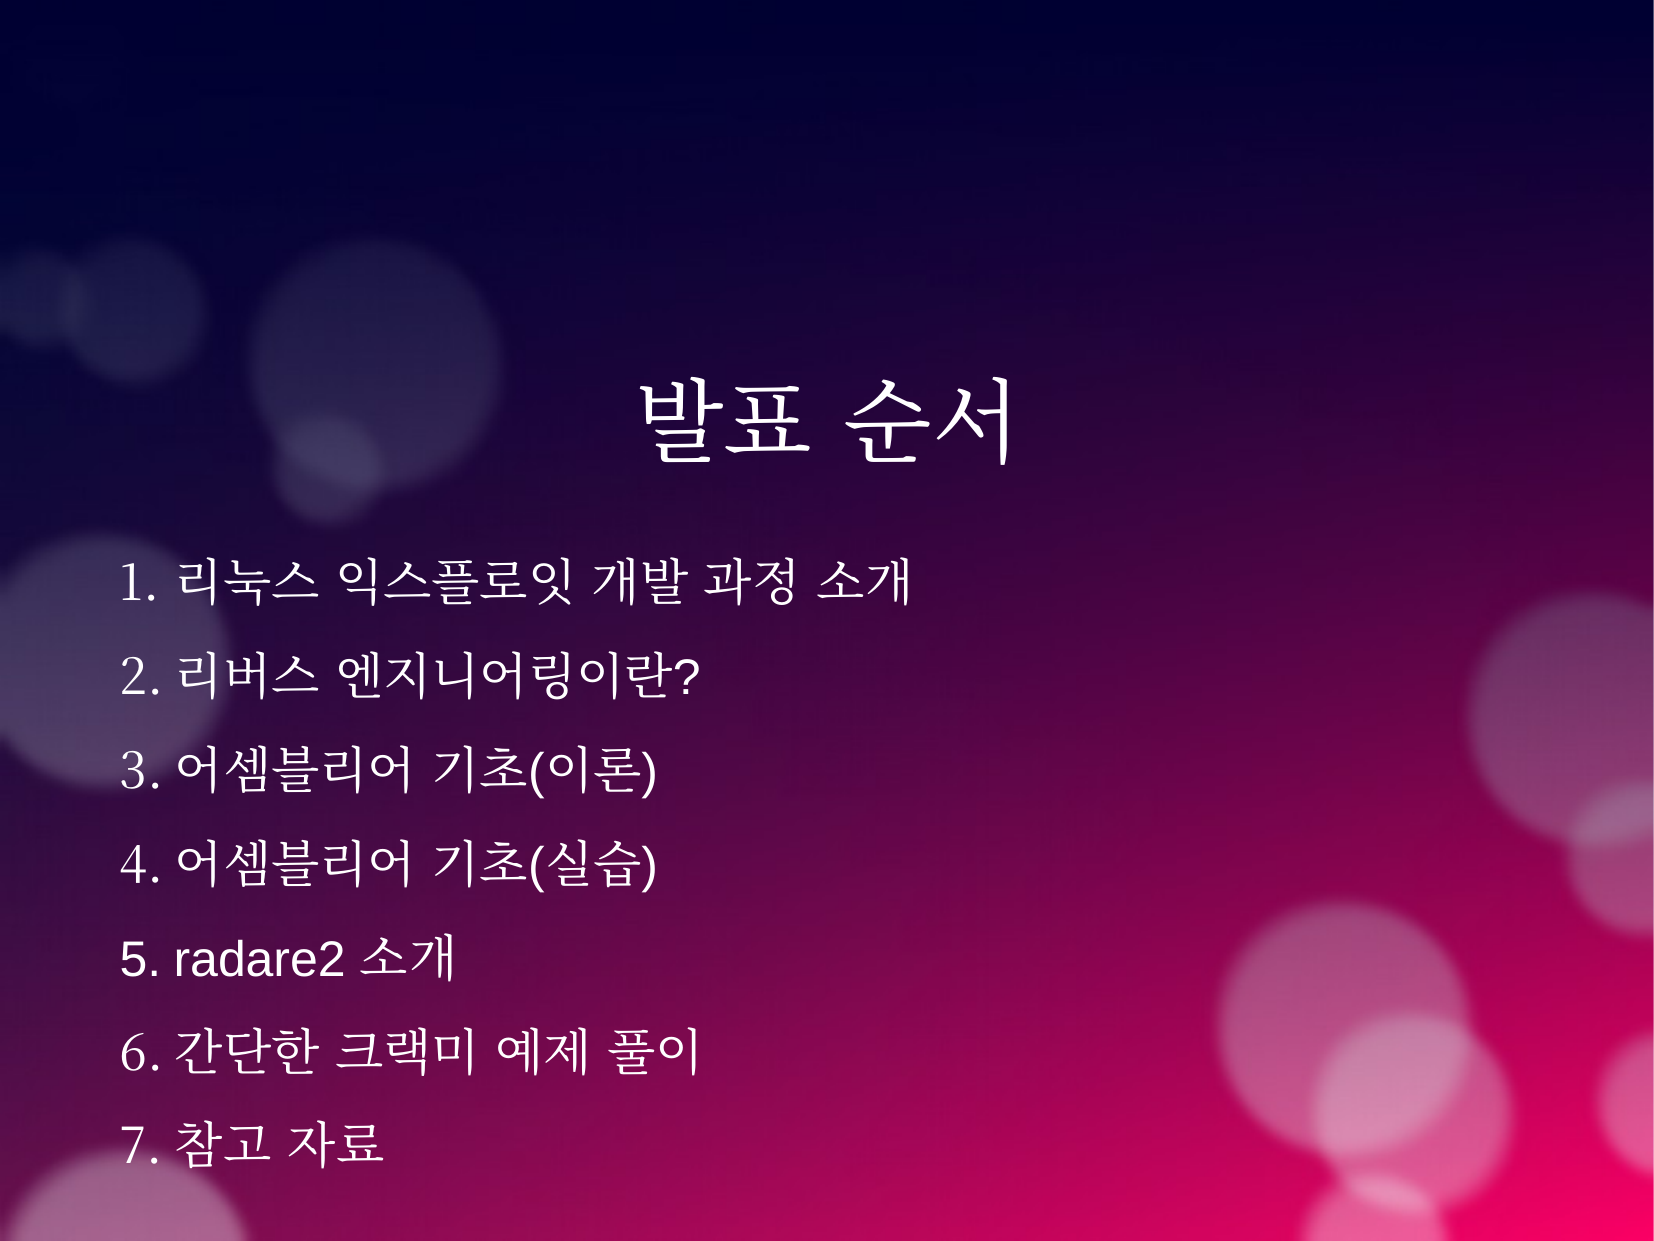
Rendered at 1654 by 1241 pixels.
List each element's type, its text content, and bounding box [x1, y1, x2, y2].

picture [0, 0, 1654, 1241]
title 발표 순서 [82, 312, 1571, 520]
list 리눅스 익스플로잇 개발 과정 소개 리버스 엔지니어링이란? 어셈블리어 기초(이론) 어셈블리어 기초(실습) radare2 소개 간단한 크랙미 예제 풀이 참고 자료 [106, 543, 1595, 1182]
